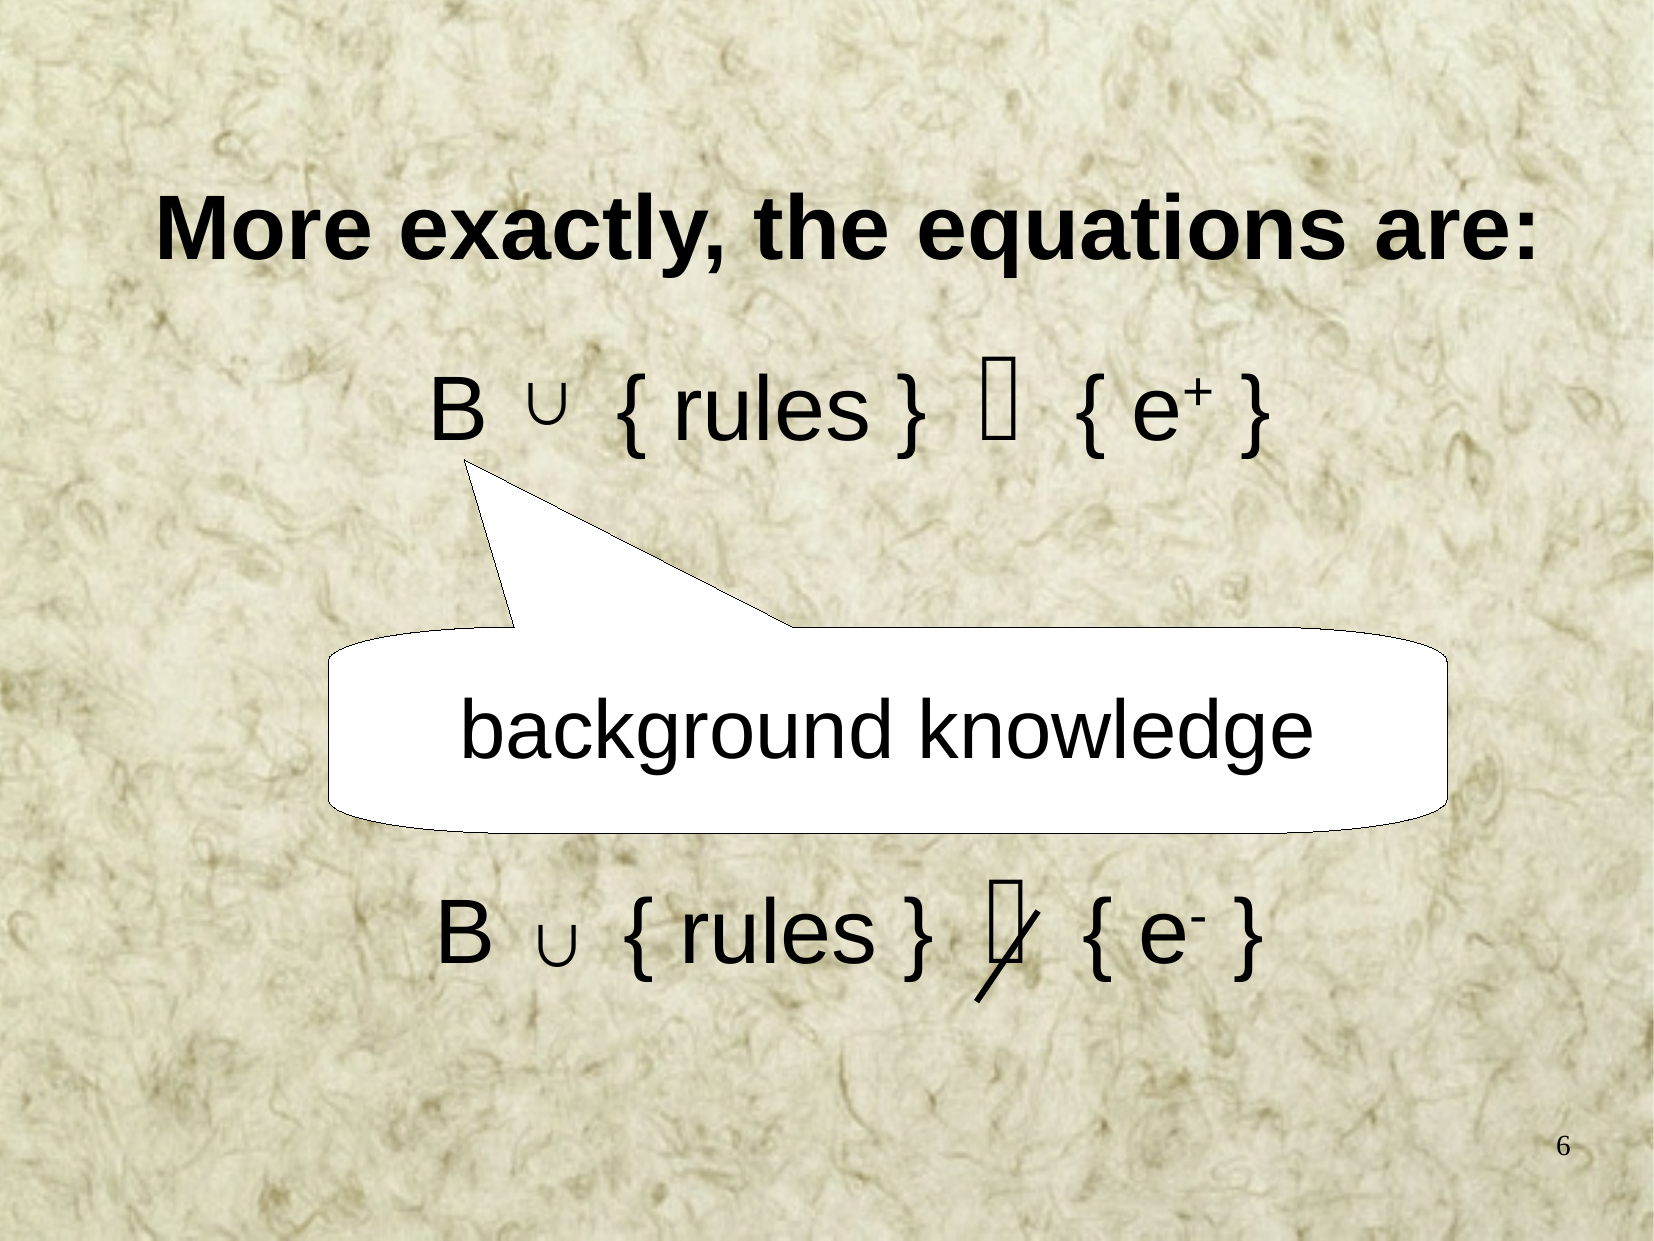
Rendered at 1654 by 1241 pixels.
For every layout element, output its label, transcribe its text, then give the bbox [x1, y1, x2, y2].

text_box ∩ [495, 925, 620, 1039]
picture [0, 0, 1654, 1241]
text_box ∩ [489, 383, 607, 497]
text_box background knowledge [328, 459, 1448, 834]
subtitle More exactly, the equations are: B { rules }  { e+ } B { rules }  { e- } [105, 61, 1594, 1106]
